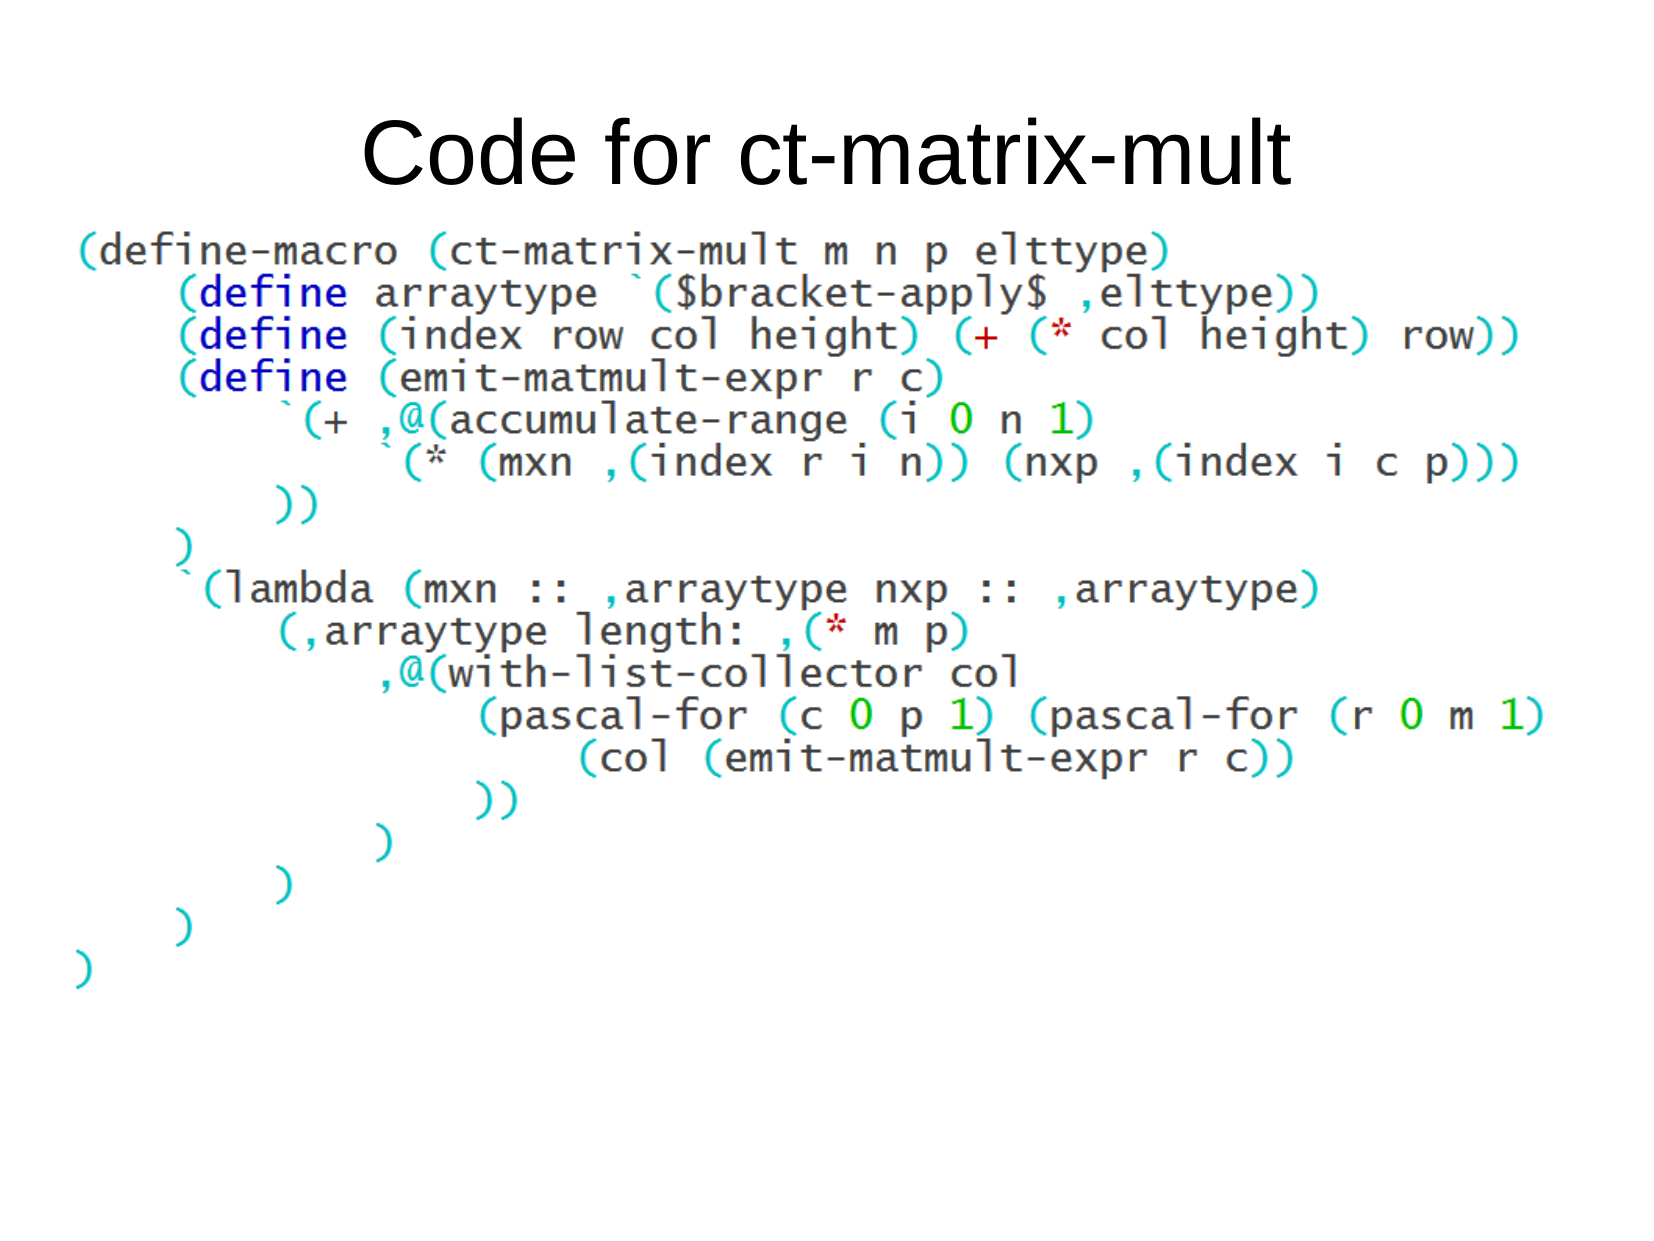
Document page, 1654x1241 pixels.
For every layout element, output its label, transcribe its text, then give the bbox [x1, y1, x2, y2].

title Code for ct-matrix-mult [82, 49, 1571, 257]
picture [75, 224, 1554, 997]
